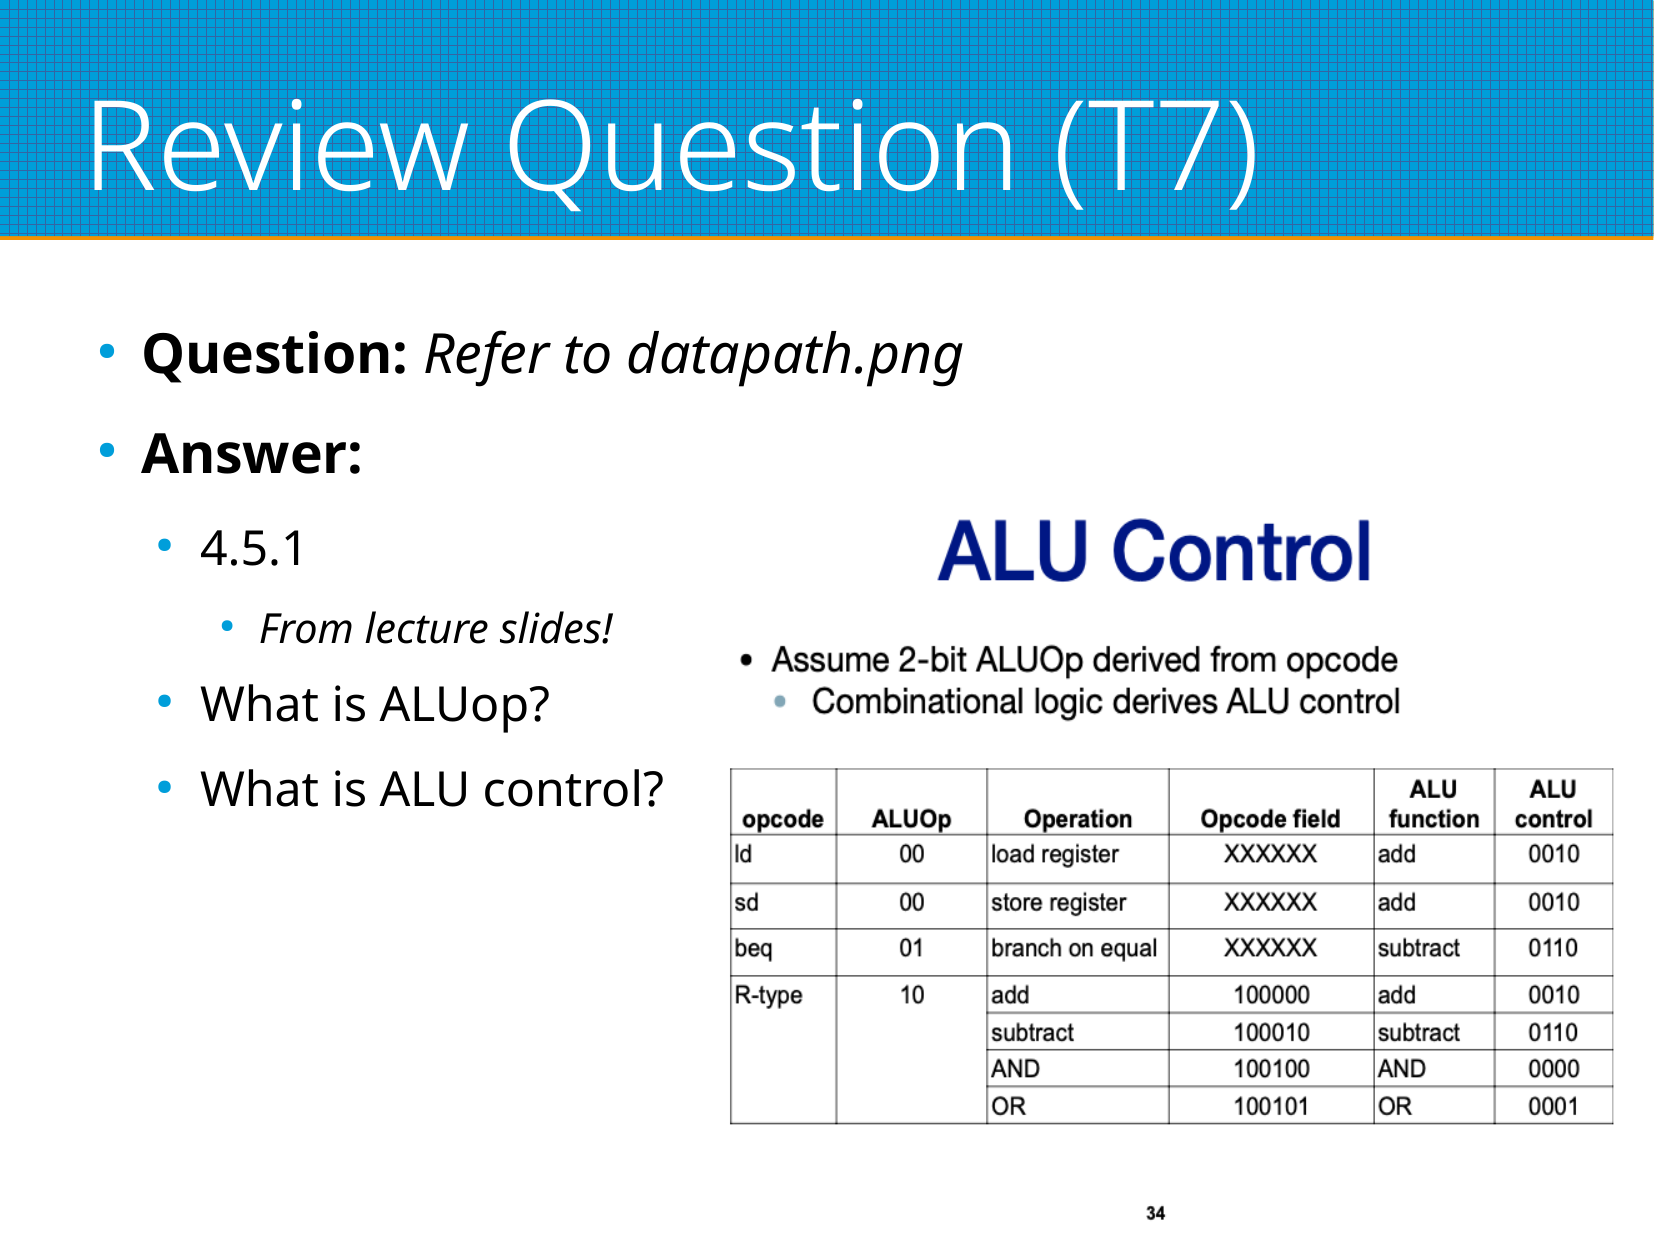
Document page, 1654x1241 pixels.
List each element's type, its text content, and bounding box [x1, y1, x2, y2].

list Question: Refer to datapath.png Answer: 4.5.1 From lecture slides! What is ALUop? What is ALU control? [82, 314, 1563, 827]
picture [679, 442, 1646, 1240]
title Review Question (T7) [82, 19, 1571, 227]
